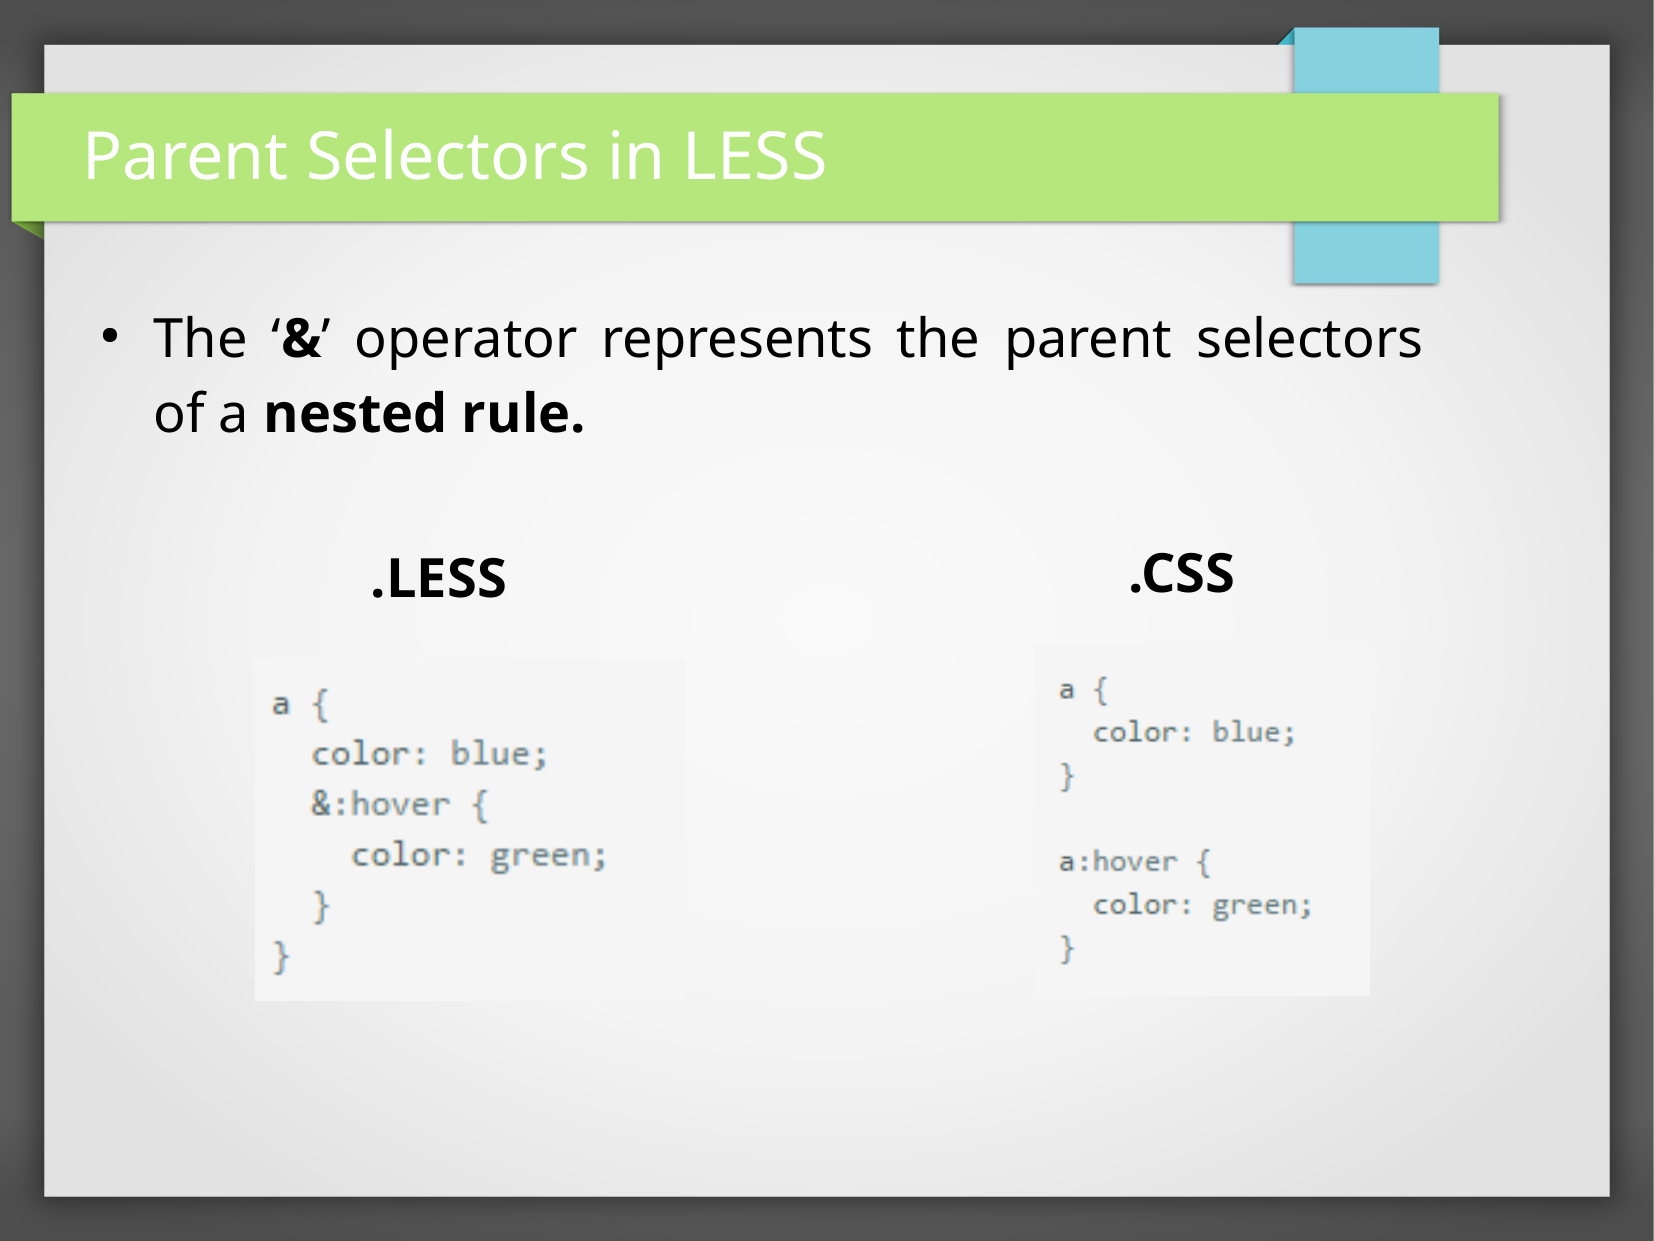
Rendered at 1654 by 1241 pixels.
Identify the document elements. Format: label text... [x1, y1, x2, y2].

picture [0, 0, 1654, 1241]
list .CSS [1057, 534, 1351, 616]
list The ‘&’ operator represents the parent selectors of a nested rule. [82, 300, 1426, 560]
title Parent Selectors in LESS [82, 94, 1264, 213]
list .LESS [300, 540, 593, 646]
